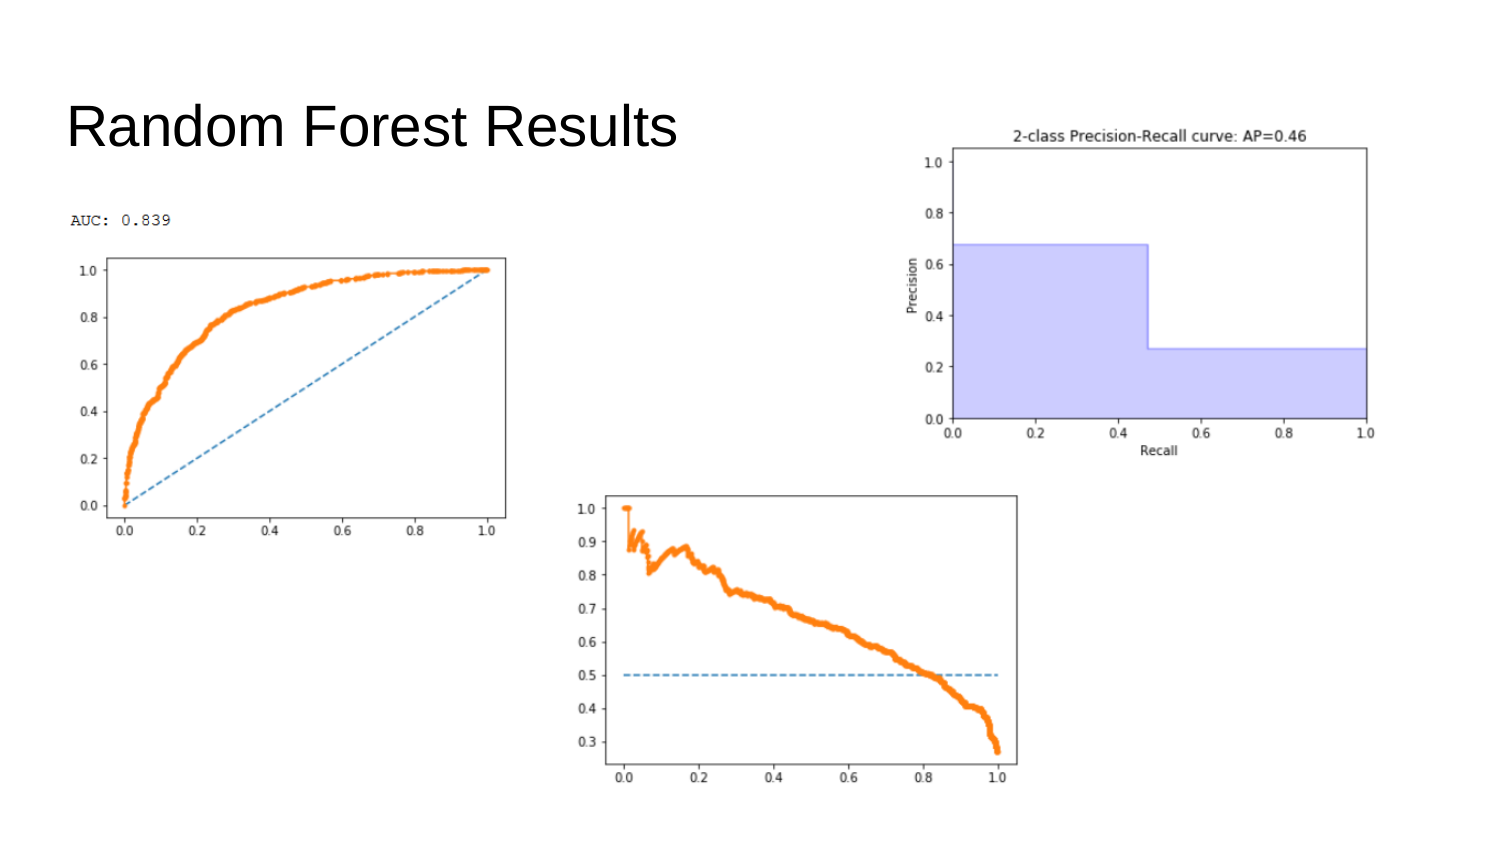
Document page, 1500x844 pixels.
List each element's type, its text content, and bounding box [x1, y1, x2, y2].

picture [60, 205, 532, 561]
title Random Forest Results [51, 72, 1449, 167]
picture [564, 116, 1407, 800]
